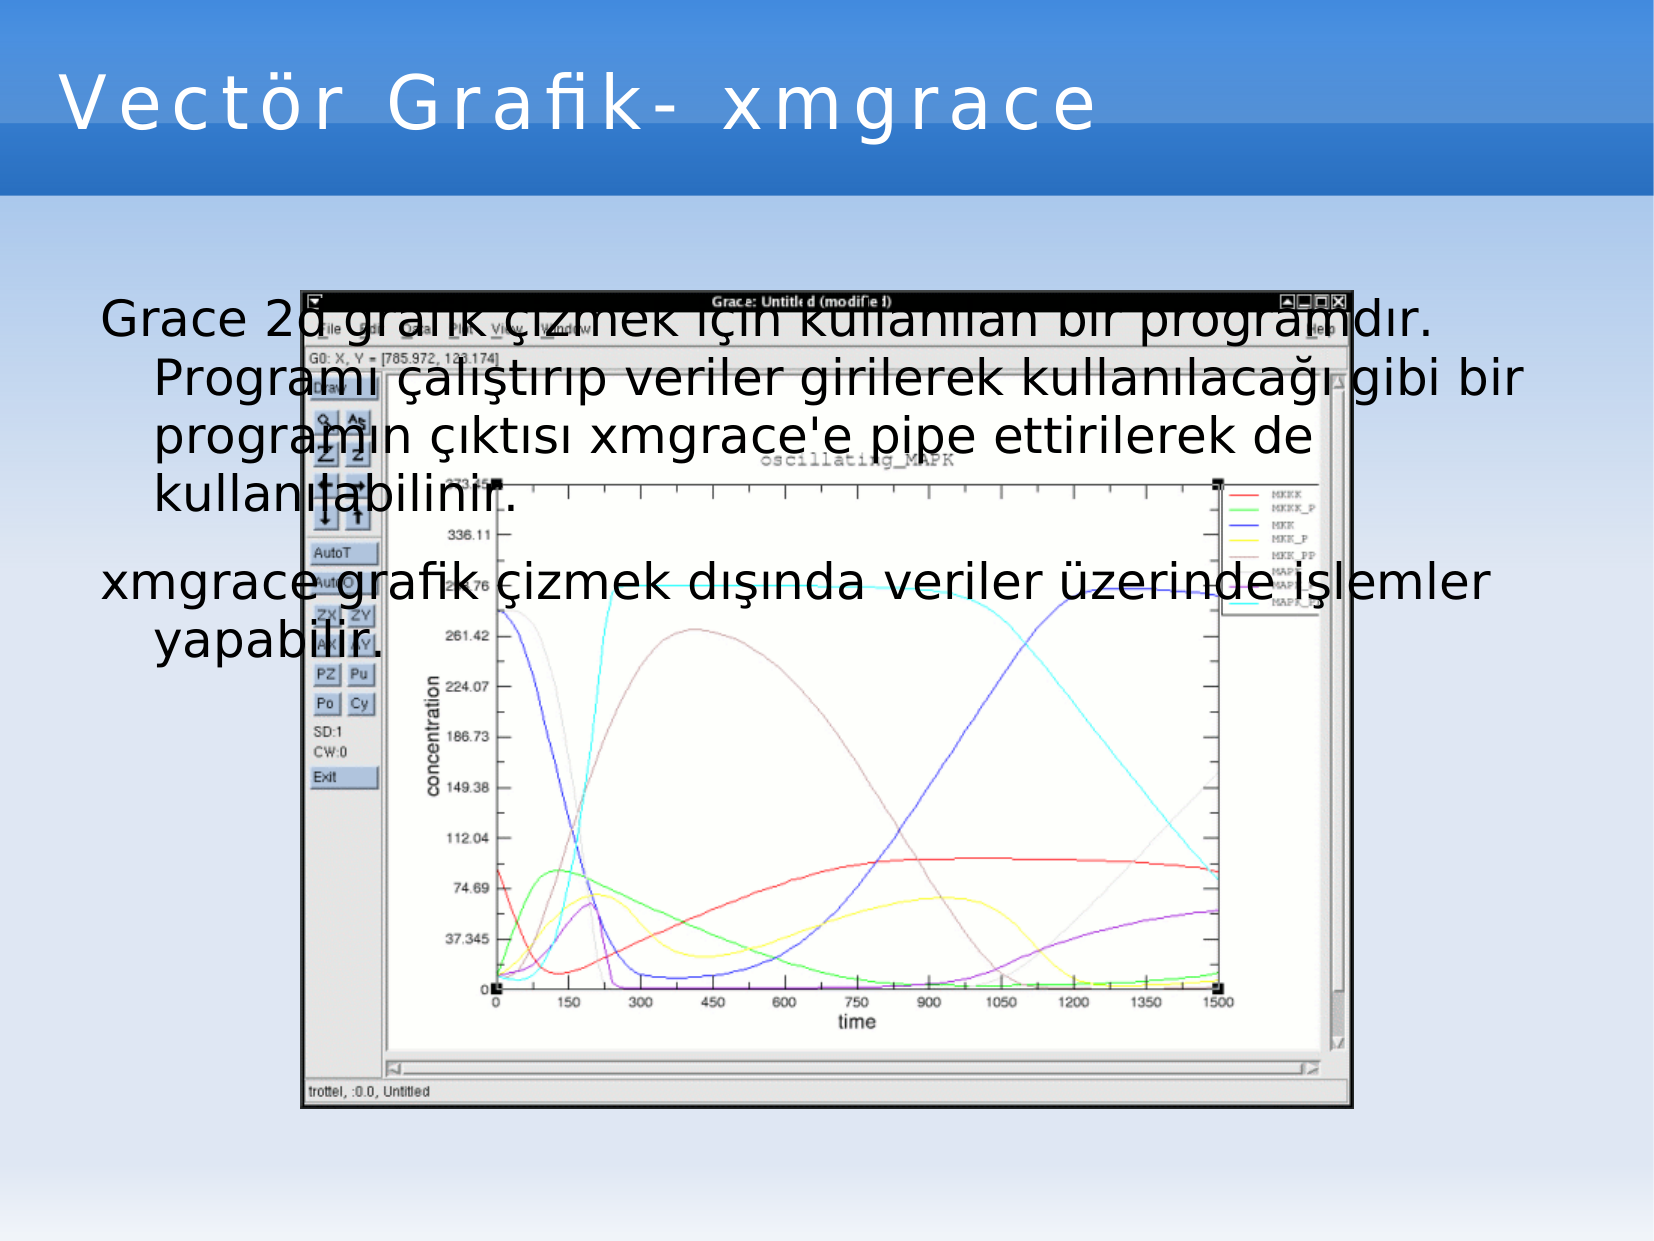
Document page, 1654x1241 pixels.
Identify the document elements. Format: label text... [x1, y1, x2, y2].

list Grace 2d graﬁk çizmek için kullanılan bir programdır. Programı çalıştırıp veriler girilerek kullanılacağı gibi bir programın çıktısı xmgrace'e pipe ettirilerek de kullanılabilinir. xmgrace graﬁk çizmek dışında veriler üzerinde işlemler yapabilir. [845, 290, 1572, 1109]
picture [0, 0, 1654, 1241]
title Vectör Grafik- xmgrace [59, 29, 1270, 178]
